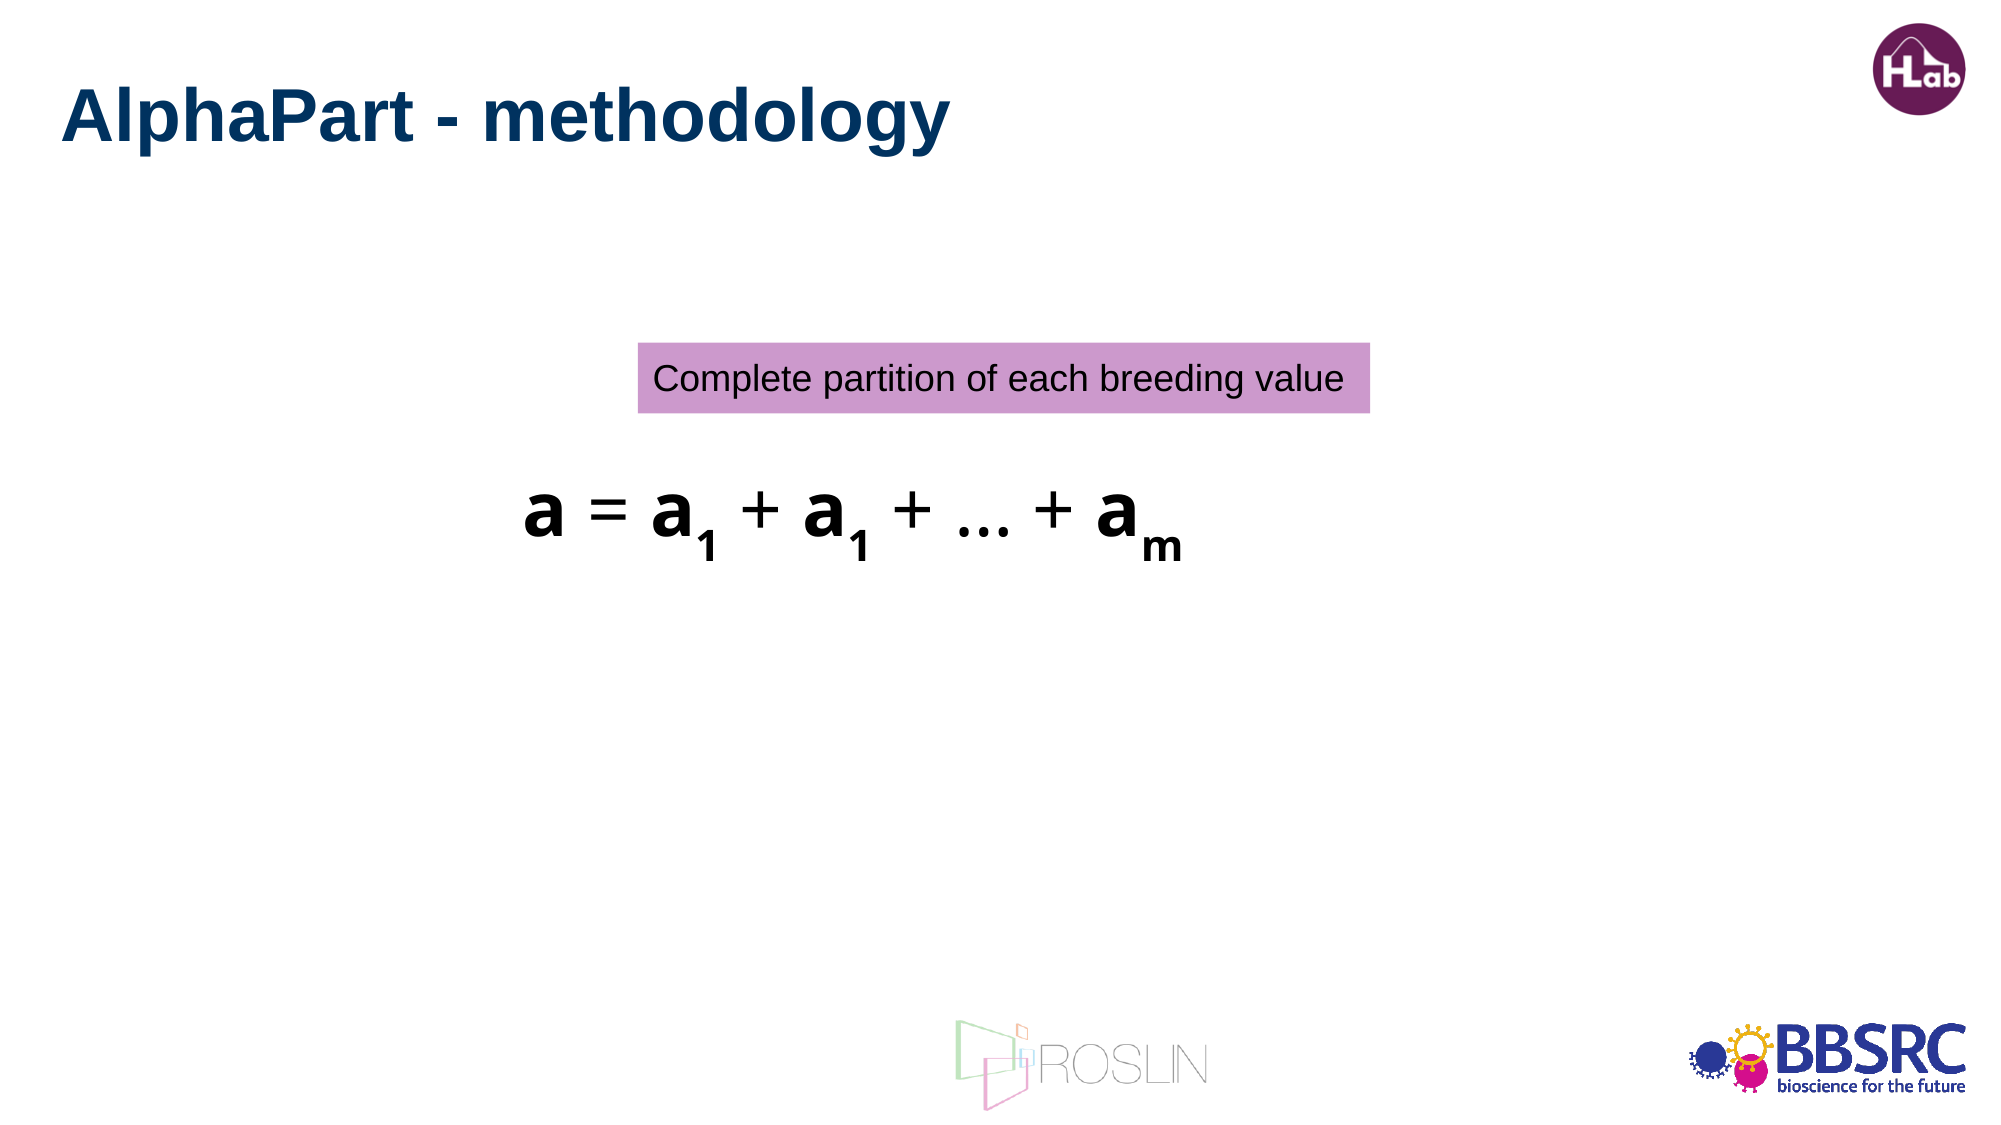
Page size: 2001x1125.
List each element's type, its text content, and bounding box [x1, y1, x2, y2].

picture [948, 985, 1220, 1125]
text_box a = a1 + a1 + … + am [507, 448, 1394, 591]
picture [1872, 21, 1966, 116]
text_box Complete partition of each breeding value [637, 342, 1371, 414]
picture [1687, 1020, 1966, 1099]
text_box AlphaPart - methodology [46, 59, 1926, 166]
